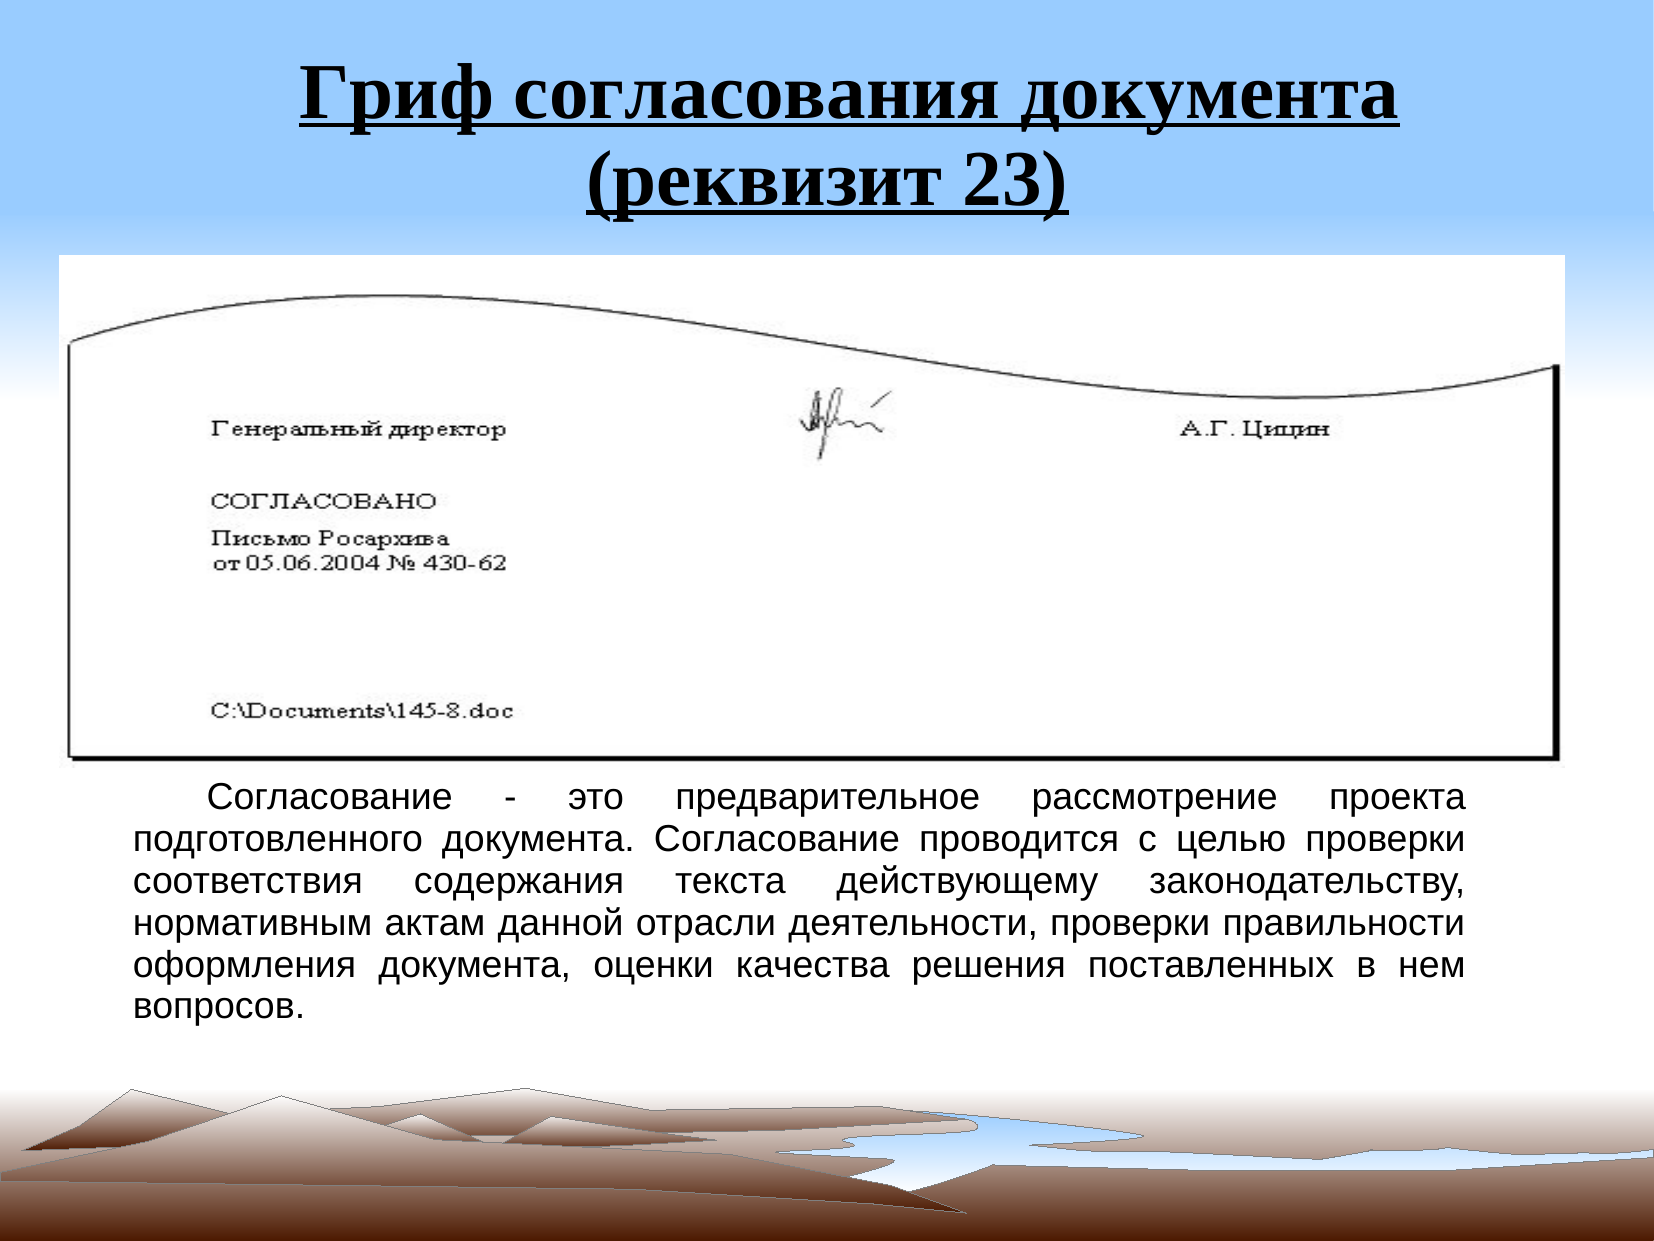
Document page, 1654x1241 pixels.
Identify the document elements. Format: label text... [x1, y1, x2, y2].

title Гриф согласования документа (реквизит 23) [121, 41, 1534, 229]
text_box Согласование - это предварительное рассмотрение проекта подготовленного документа. Согласование проводится с целью проверки соответствия содержания текста действующему законодательству, нормативным актам данной отрасли деятельности, проверки правильности оформления документа, оценки качества решения поставленных в нем вопросов. [118, 767, 1565, 1123]
picture [59, 255, 1565, 768]
